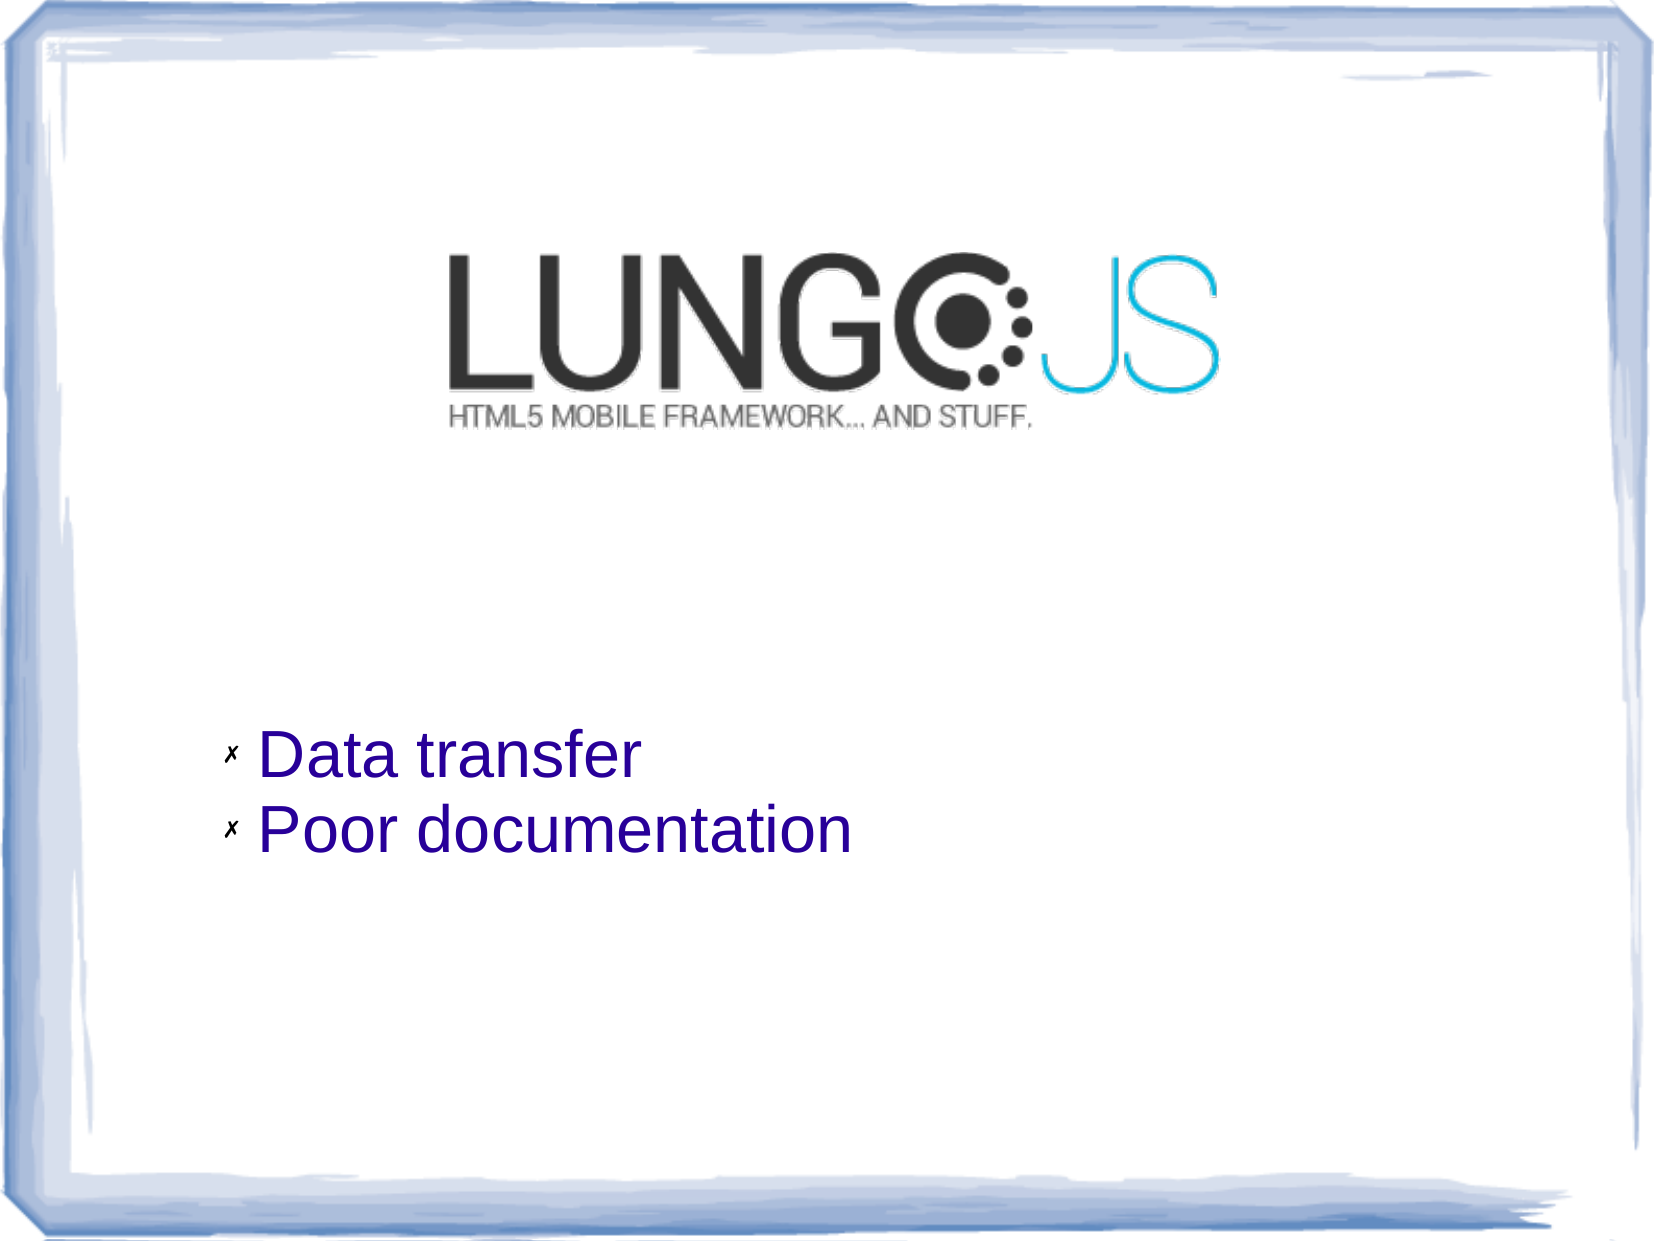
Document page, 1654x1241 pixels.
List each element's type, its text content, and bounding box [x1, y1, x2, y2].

picture [0, 0, 1654, 1241]
subtitle Data transfer Poor documentation [225, 540, 1571, 1045]
